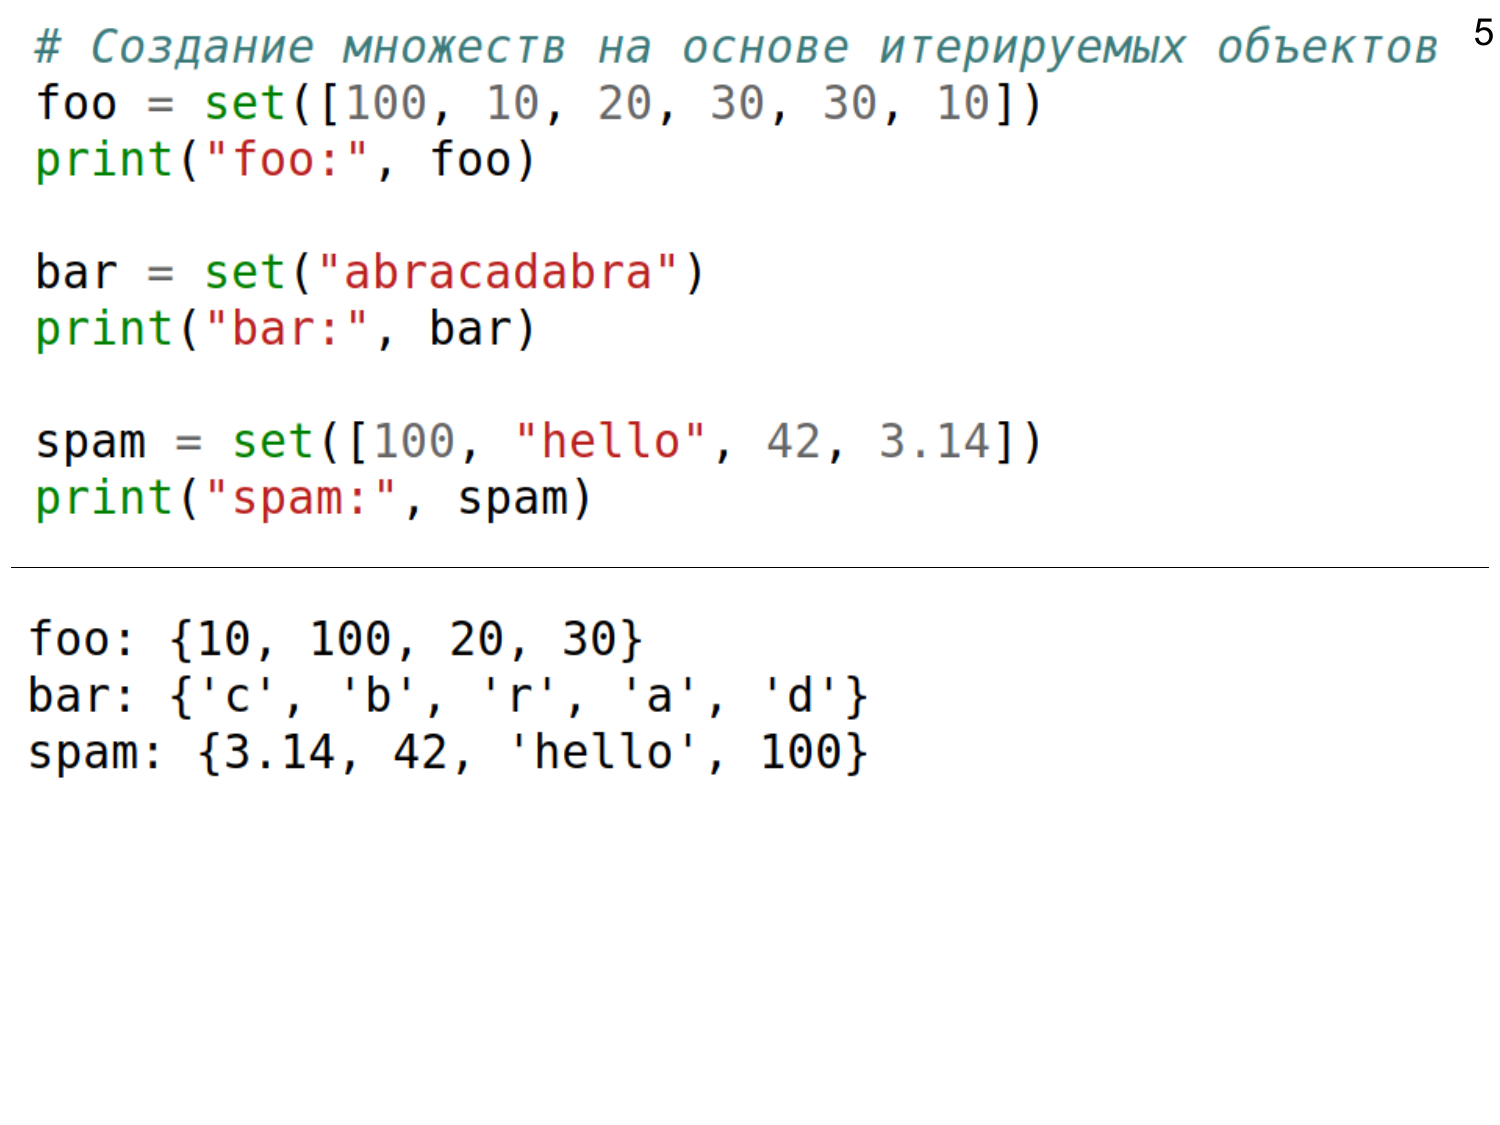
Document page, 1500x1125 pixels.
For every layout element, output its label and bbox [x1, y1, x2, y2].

picture [23, 16, 1454, 539]
picture [17, 602, 879, 792]
